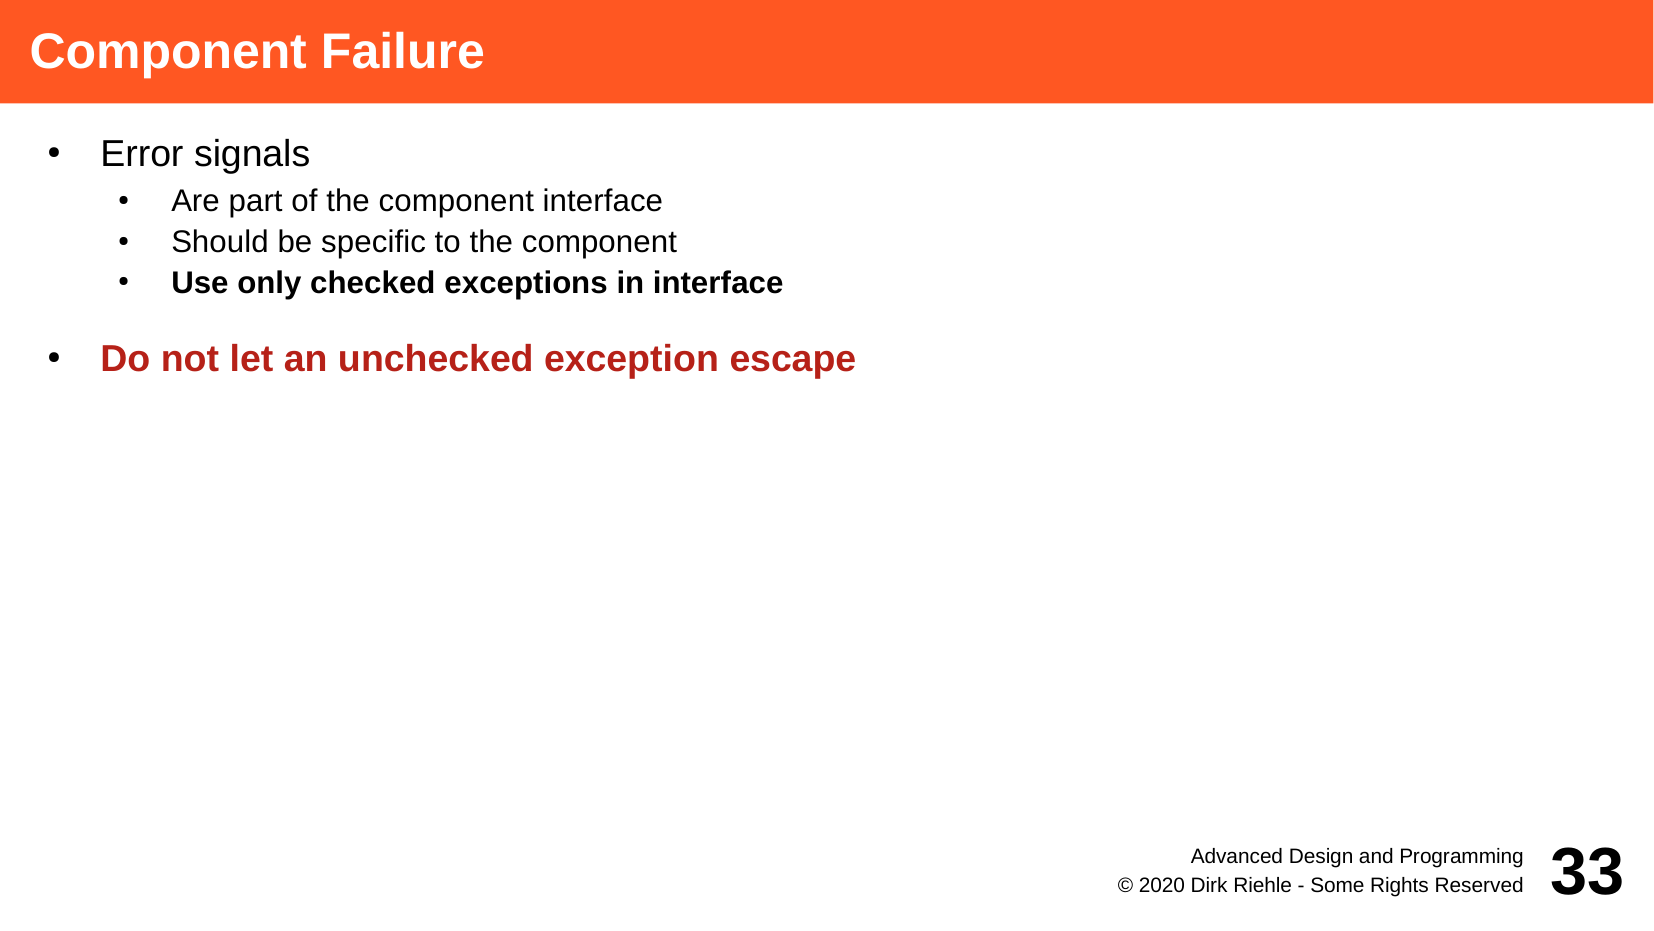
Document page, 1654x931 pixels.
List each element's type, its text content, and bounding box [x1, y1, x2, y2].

list Error signals Are part of the component interface Should be specific to the component Use only checked exceptions in interface Do not let an unchecked exception escape [29, 132, 1625, 813]
title Component Failure [0, 0, 1654, 104]
